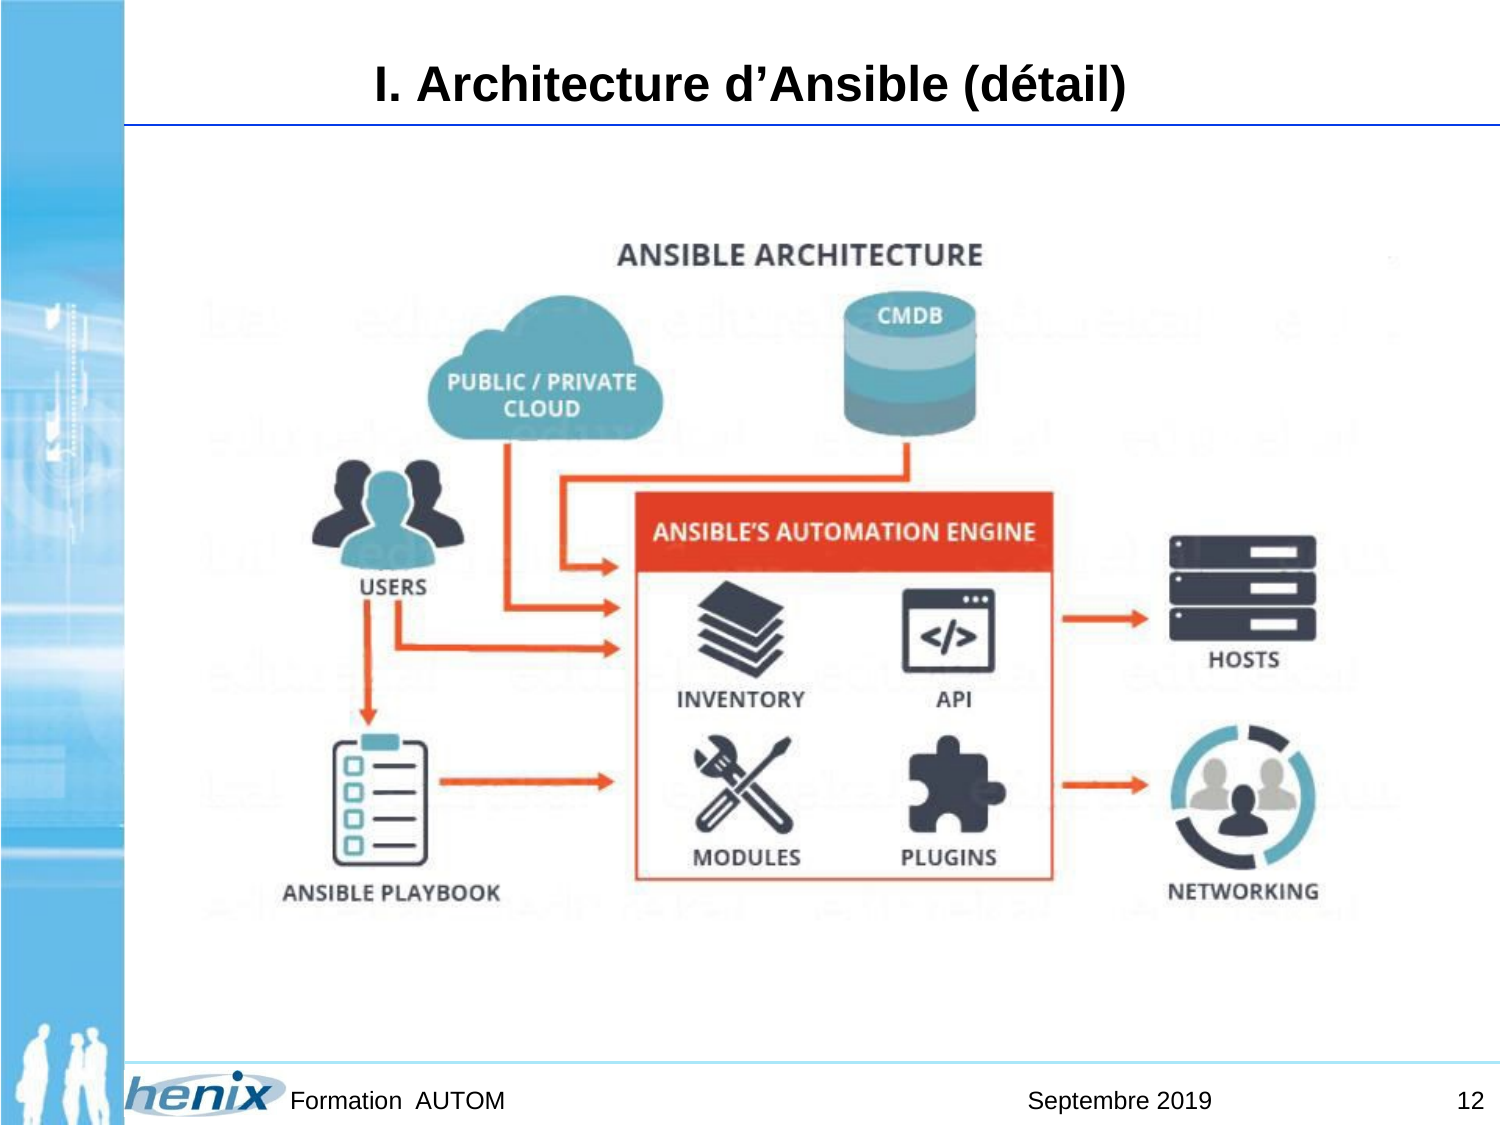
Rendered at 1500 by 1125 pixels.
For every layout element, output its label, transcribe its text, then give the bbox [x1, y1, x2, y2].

text_box [200, 220, 1401, 922]
picture [0, 0, 126, 1125]
text_box I. Architecture d’Ansible (détail) [138, 50, 1363, 112]
text_box [123, 1070, 287, 1117]
text_box Formation AUTOM [288, 1084, 507, 1115]
text_box Septembre 2019 [1025, 1084, 1312, 1115]
text_box <numéro> [1452, 1084, 1490, 1115]
